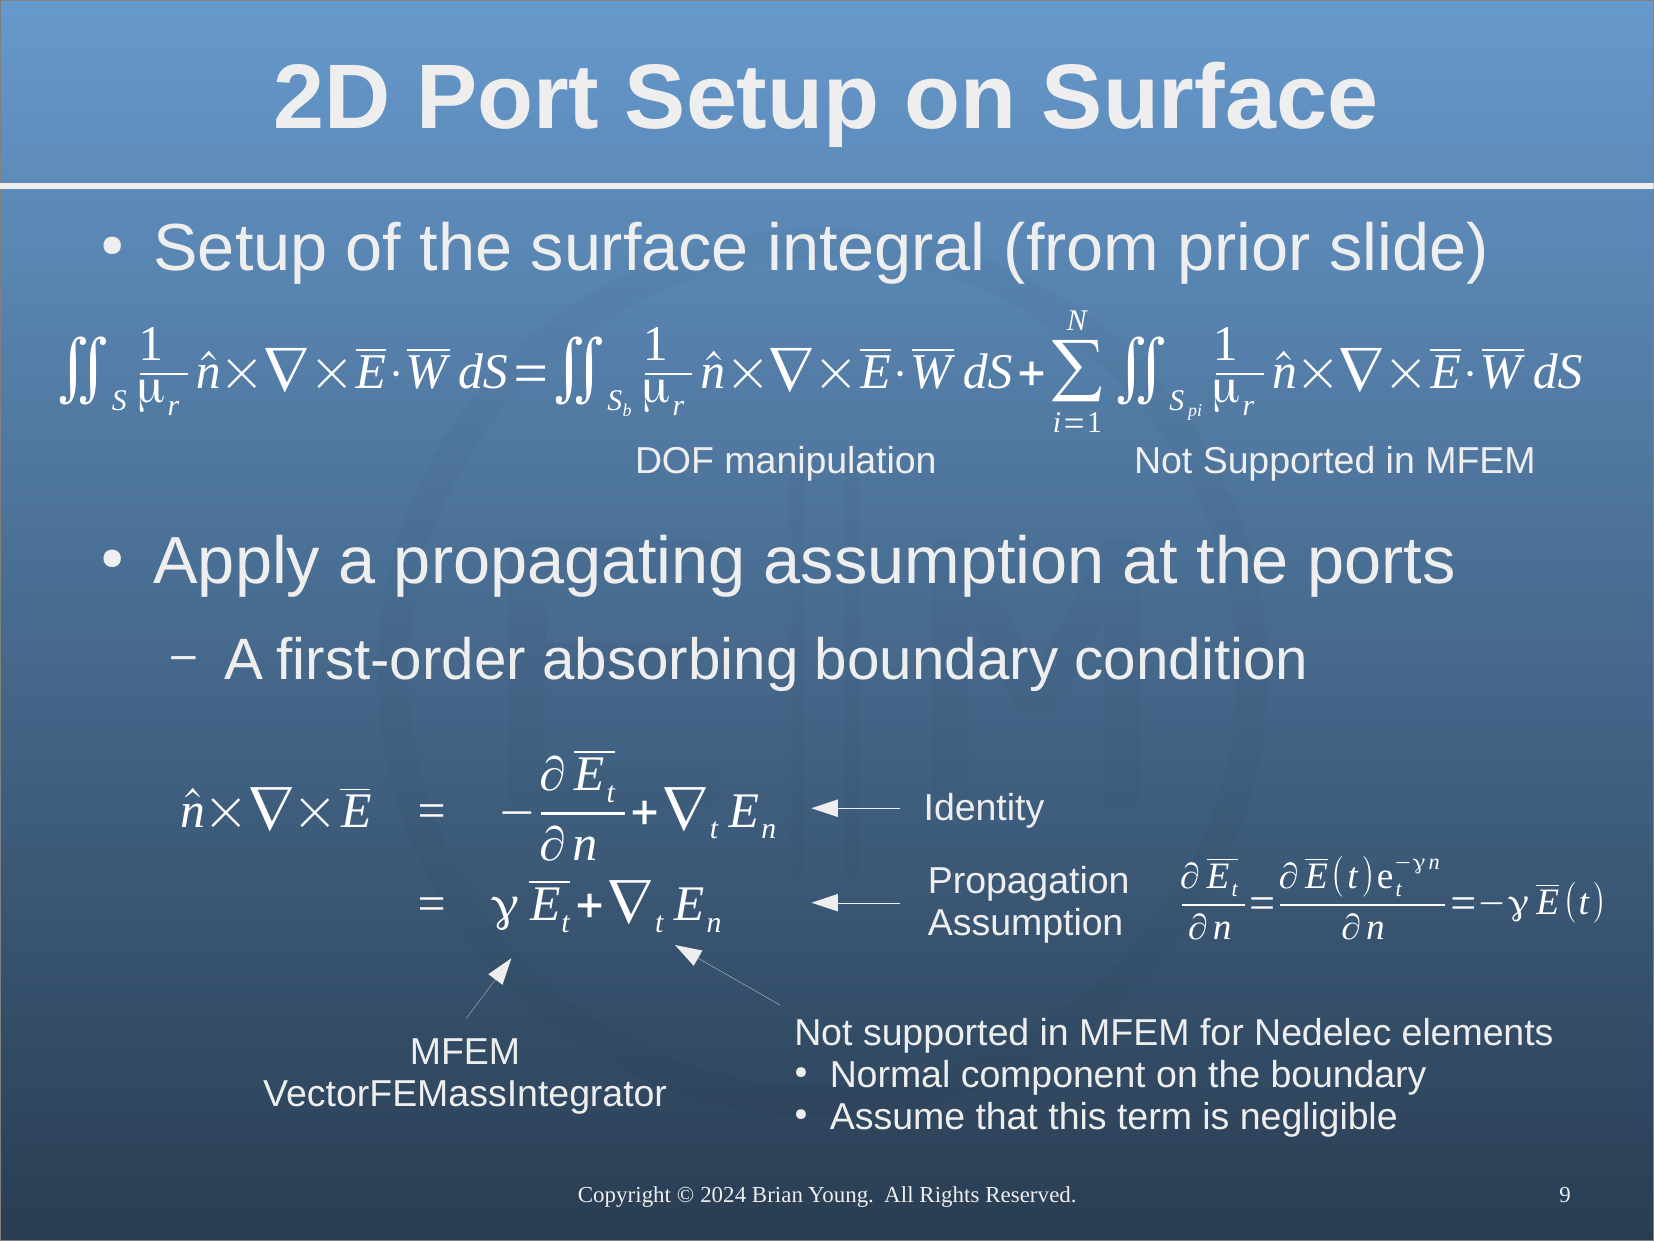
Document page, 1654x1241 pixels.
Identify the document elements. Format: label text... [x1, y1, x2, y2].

chart [776, 618, 895, 678]
text_box MFEM VectorFEMassIntegrator [240, 1035, 691, 1111]
chart [46, 304, 1591, 440]
text_box Identity [913, 769, 1056, 845]
list Setup of the surface integral (from prior slide) Apply a propagating assumption at the ports A first-order absorbing boundary condition [82, 210, 1571, 304]
chart [1173, 849, 1612, 949]
text_box DOF manipulation [560, 440, 1011, 499]
chart [172, 746, 783, 939]
text_box Not supported in MFEM for Nedelec elements Normal component on the boundary Assume that this term is negligible [779, 984, 1485, 1165]
list Setup of the surface integral (from prior slide) Apply a propagating assumption at the ports A first-order absorbing boundary condition [82, 440, 1571, 1156]
text_box Not Supported in MFEM [1110, 440, 1561, 499]
title 2D Port Setup on Surface [82, 31, 1571, 163]
text_box Propagation Assumption [913, 864, 1173, 940]
